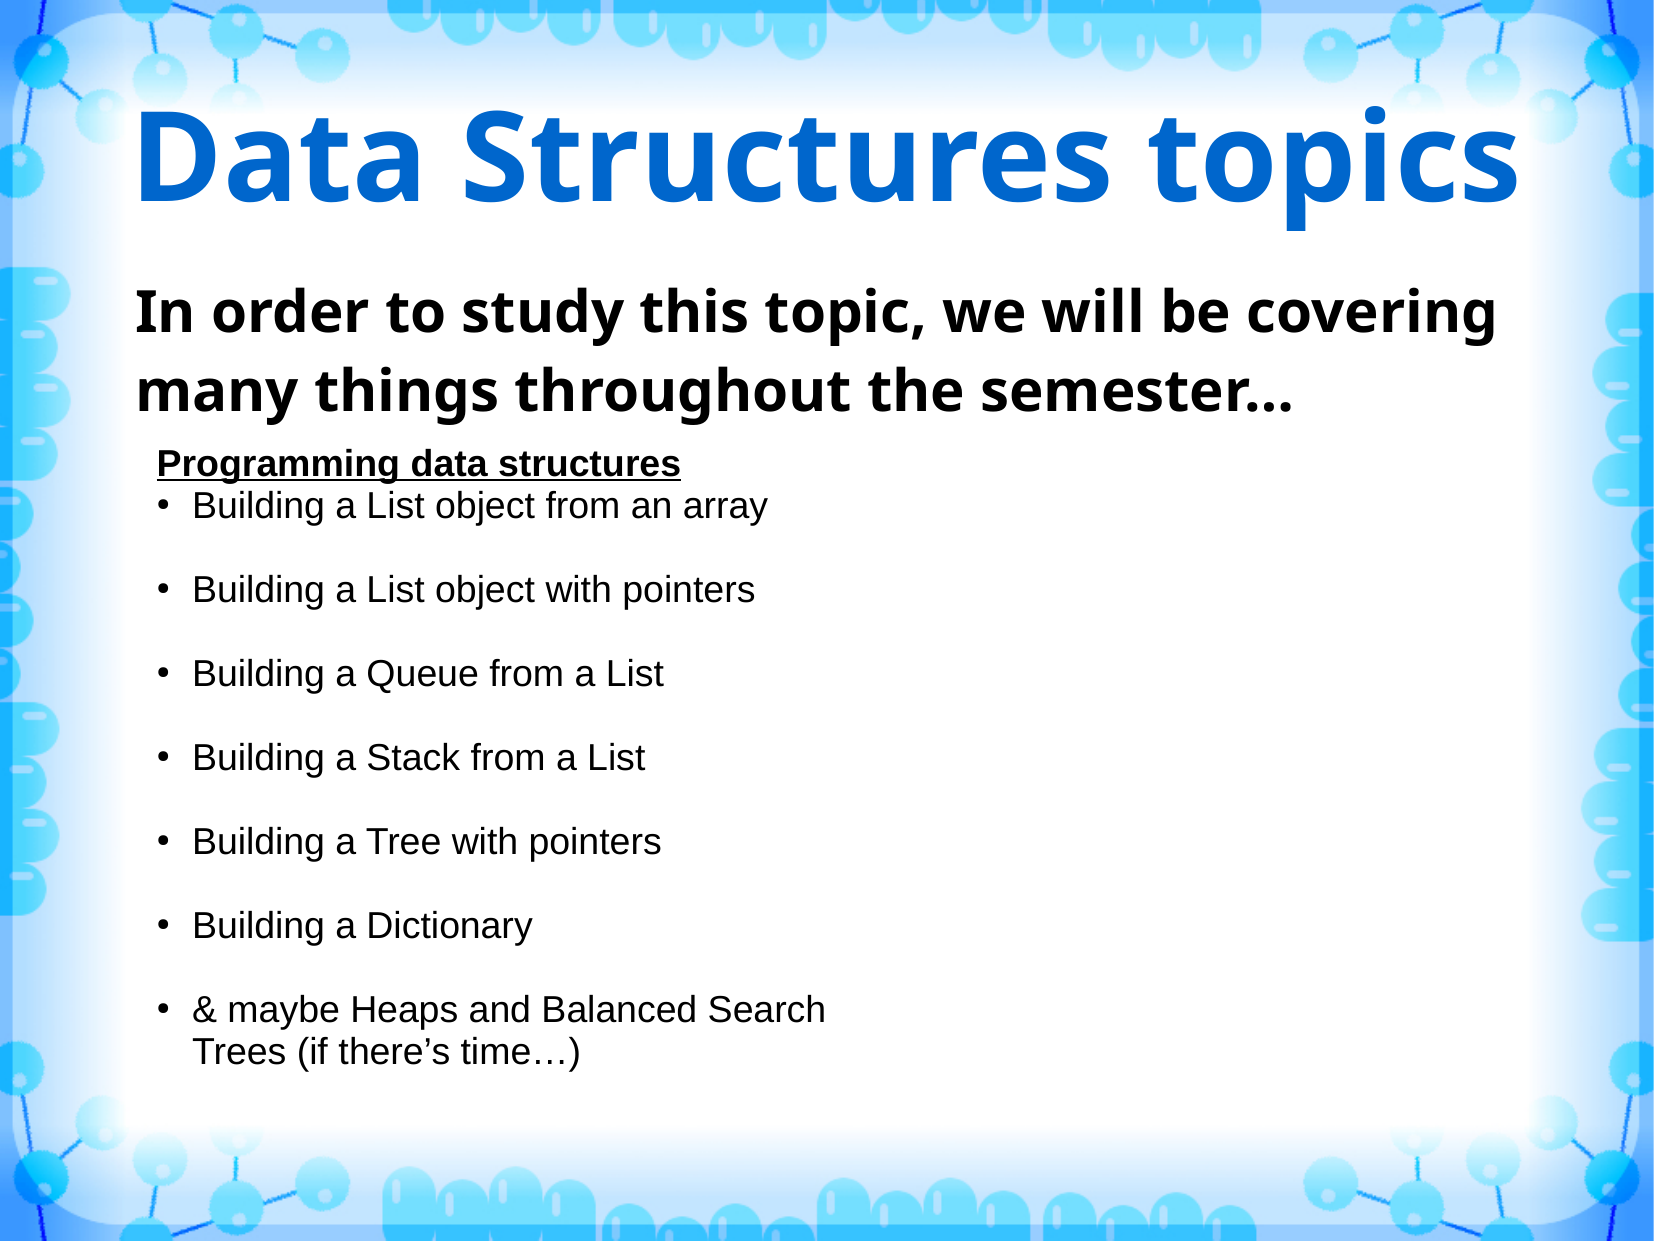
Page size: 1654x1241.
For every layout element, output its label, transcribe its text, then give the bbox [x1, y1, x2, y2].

title Data Structures topics [82, 49, 1571, 257]
picture [0, 0, 1654, 1241]
text_box In order to study this topic, we will be covering many things throughout the semester… [135, 270, 1531, 412]
text_box Programming data structures Building a List object from an array Building a List object with pointers Building a Queue from a List Building a Stack from a List Building a Tree with pointers Building a Dictionary & maybe Heaps and Balanced Search Trees (if there’s time…) [141, 435, 845, 1080]
